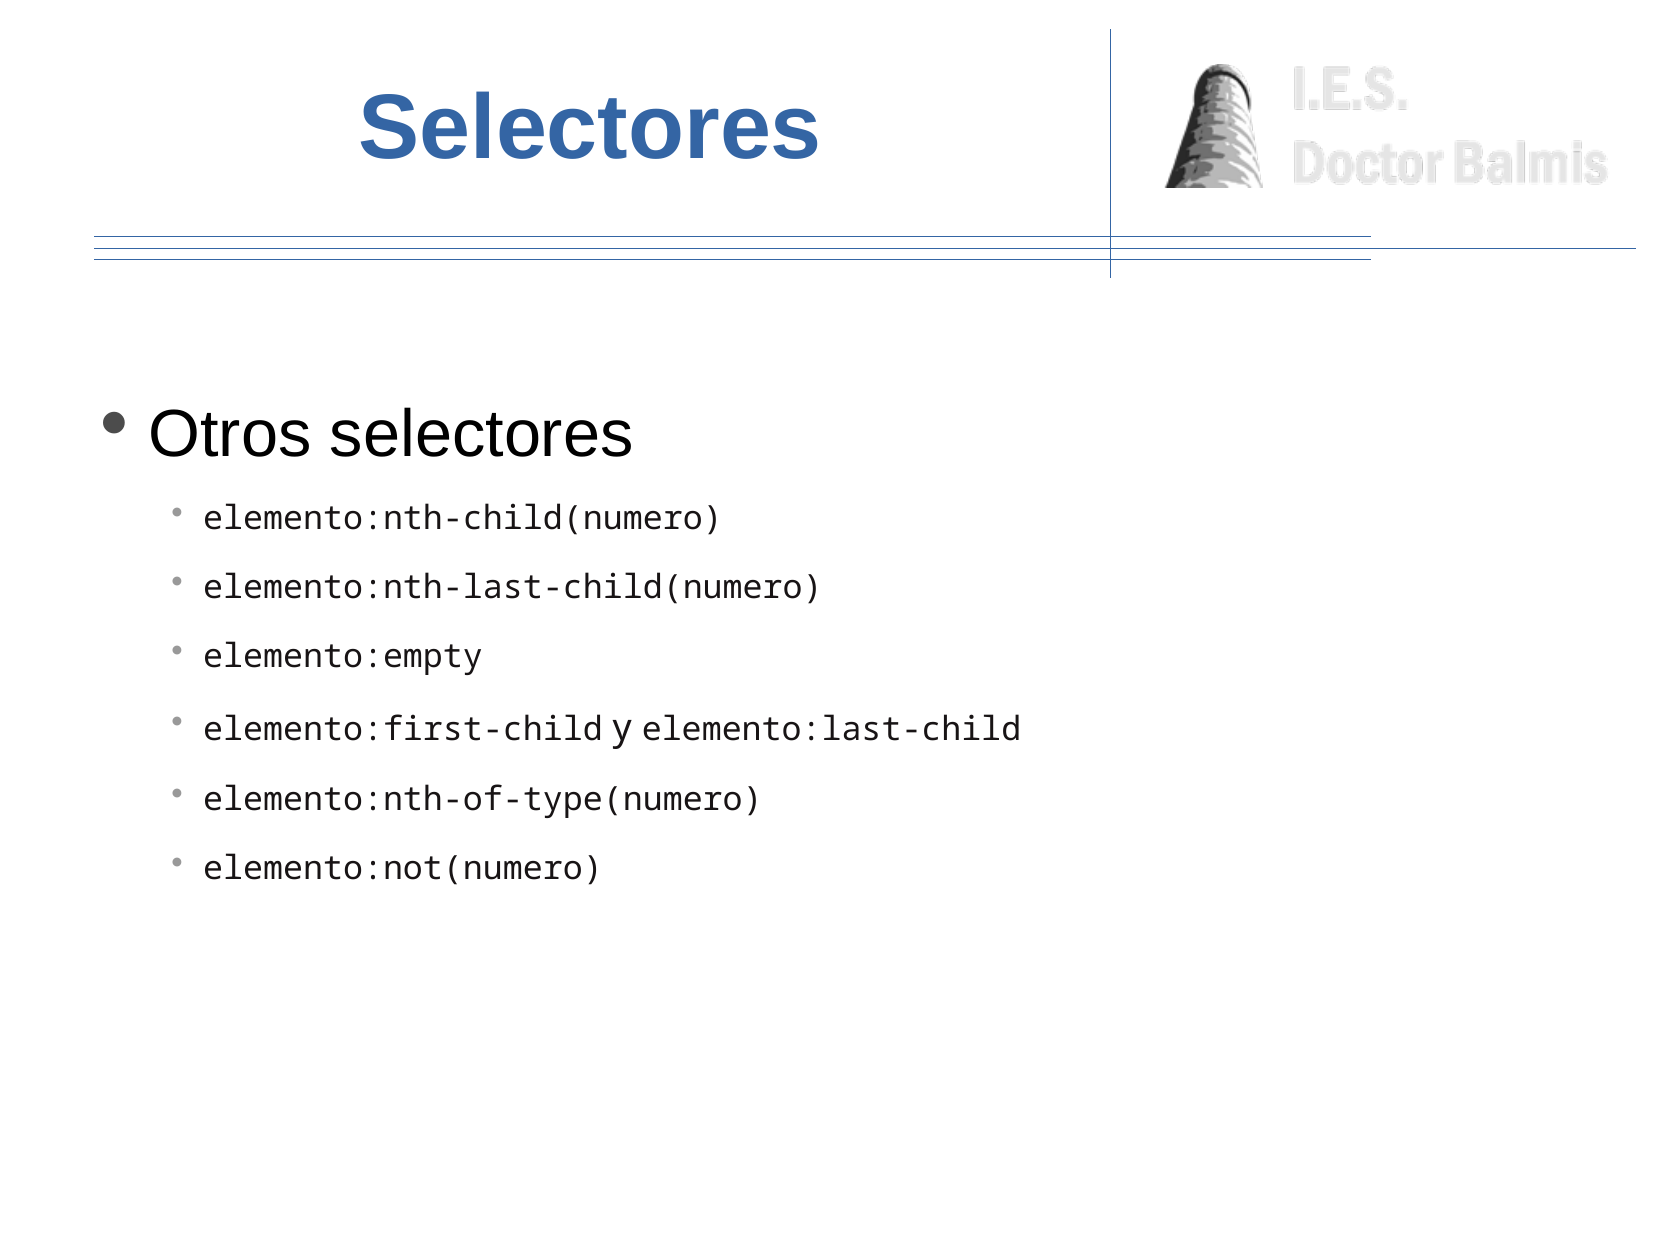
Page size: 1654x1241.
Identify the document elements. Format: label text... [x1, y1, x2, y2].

list Otros selectores elemento:nth-child(numero) elemento:nth-last-child(numero) elemento:empty elemento:first-child y elemento:last-child elemento:nth-of-type(numero) elemento:not(numero) [82, 290, 1571, 1010]
title Selectores [118, 23, 1063, 231]
picture [1133, 64, 1619, 188]
